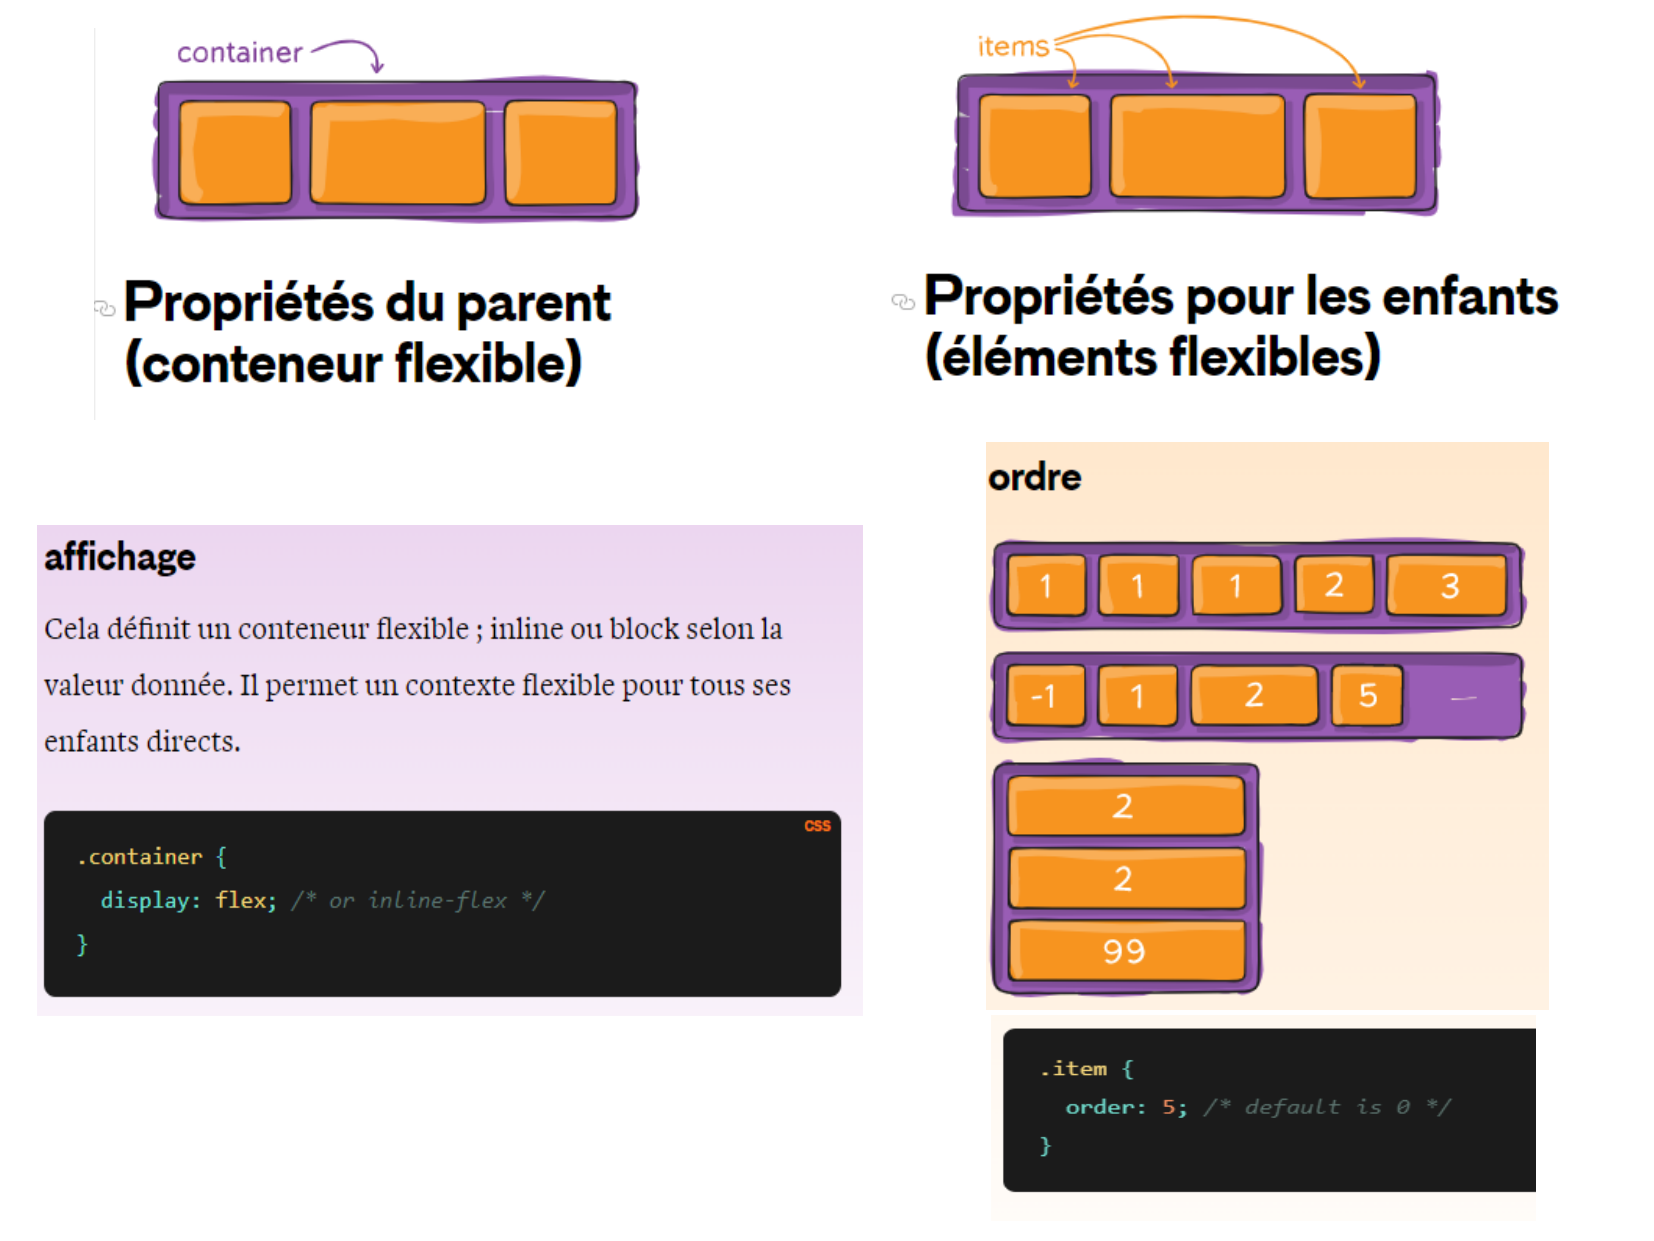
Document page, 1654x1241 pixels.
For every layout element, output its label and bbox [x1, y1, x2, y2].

picture [881, 0, 1583, 404]
picture [94, 28, 690, 420]
title [70, 23, 1560, 1206]
picture [986, 442, 1549, 1010]
picture [991, 1015, 1536, 1221]
picture [37, 525, 863, 1016]
